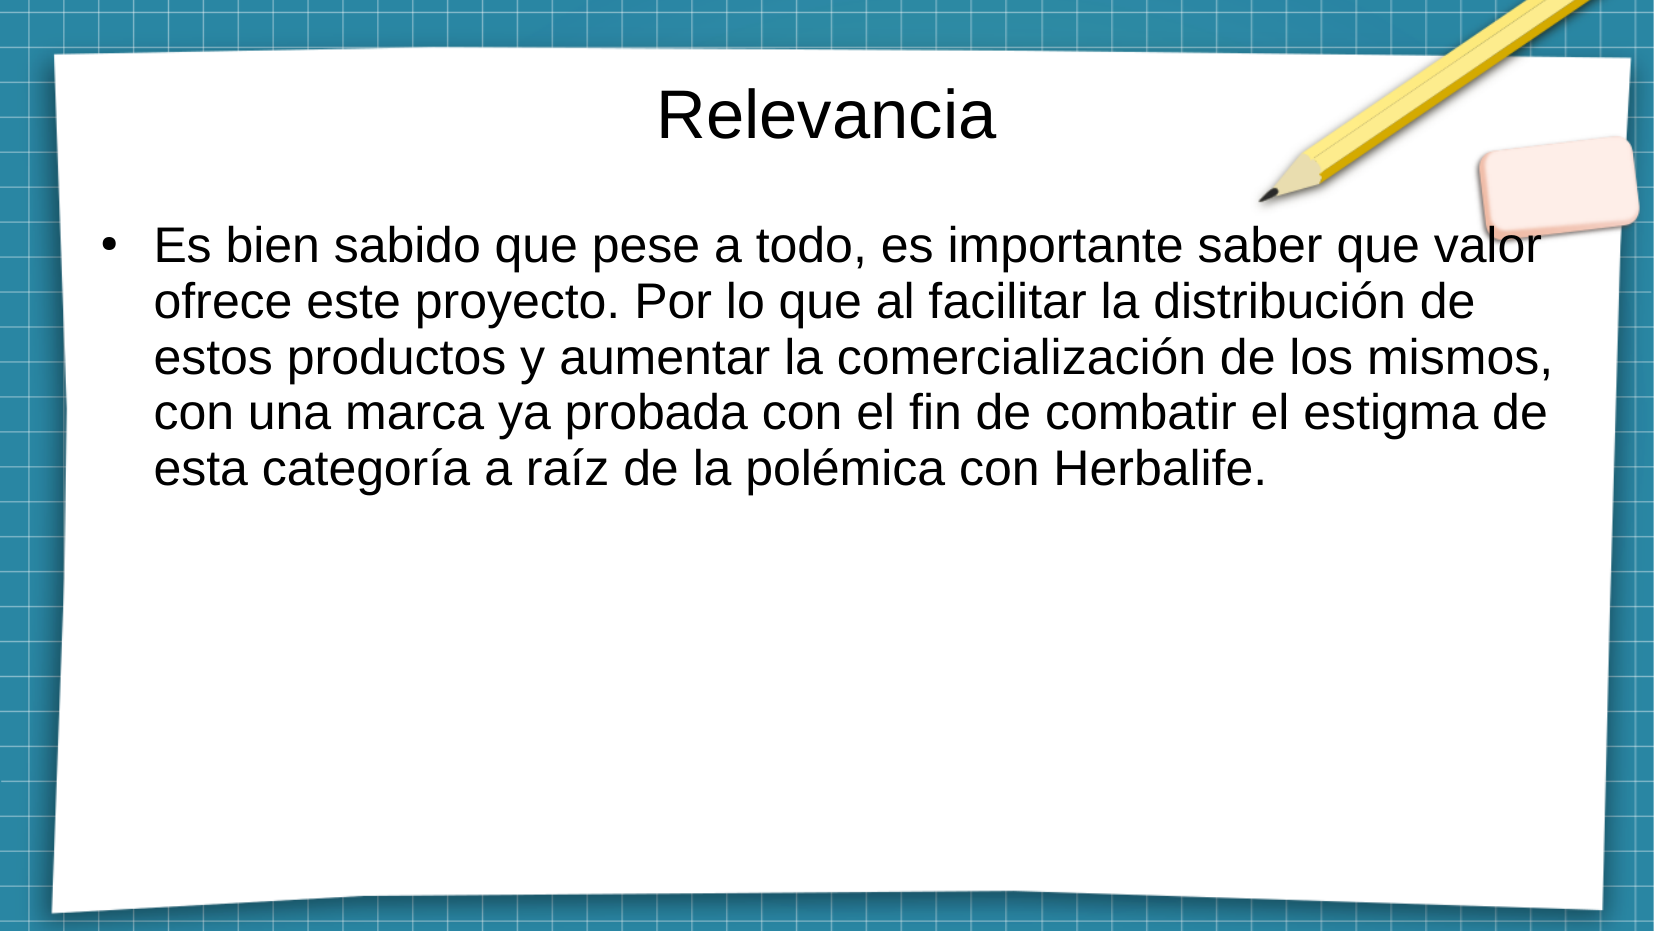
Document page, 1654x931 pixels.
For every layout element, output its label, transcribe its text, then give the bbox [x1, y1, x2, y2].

picture [0, 0, 1654, 931]
title Relevancia [82, 37, 1571, 193]
list Es bien sabido que pese a todo, es importante saber que valor ofrece este proyecto. Por lo que al facilitar la distribución de estos productos y aumentar la comercialización de los mismos, con una marca ya probada con el fin de combatir el estigma de esta categoría a raíz de la polémica con Herbalife. [82, 217, 1571, 758]
